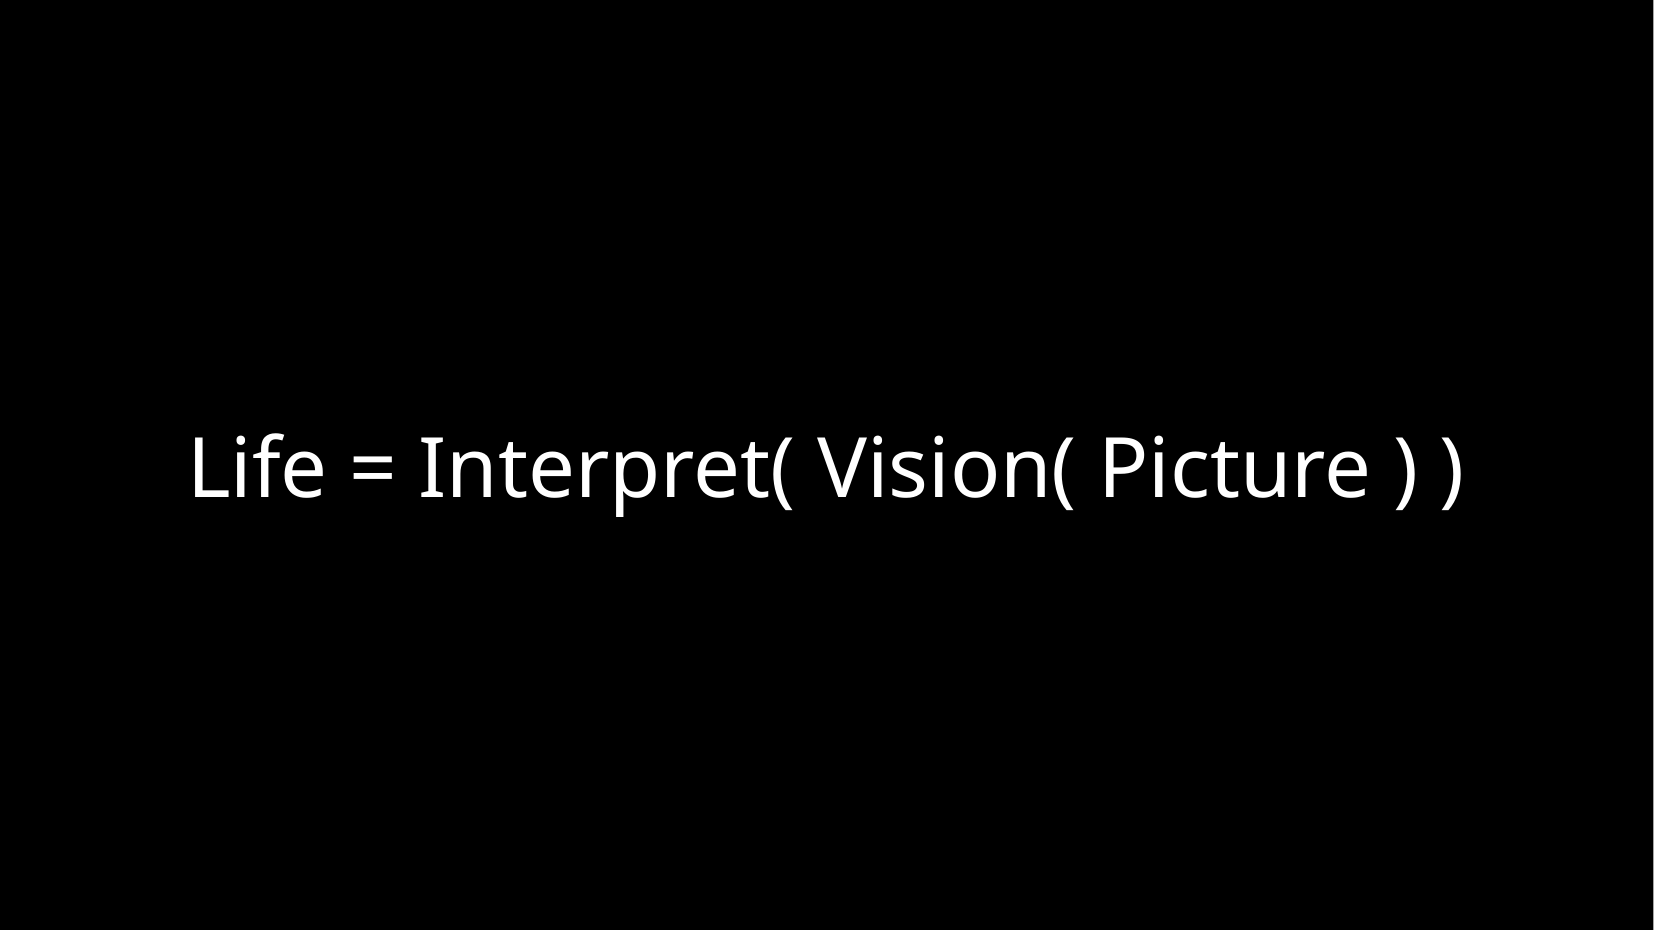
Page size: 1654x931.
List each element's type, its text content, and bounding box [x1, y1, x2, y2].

subtitle Life = Interpret( Vision( Picture ) ) [82, 46, 1571, 884]
